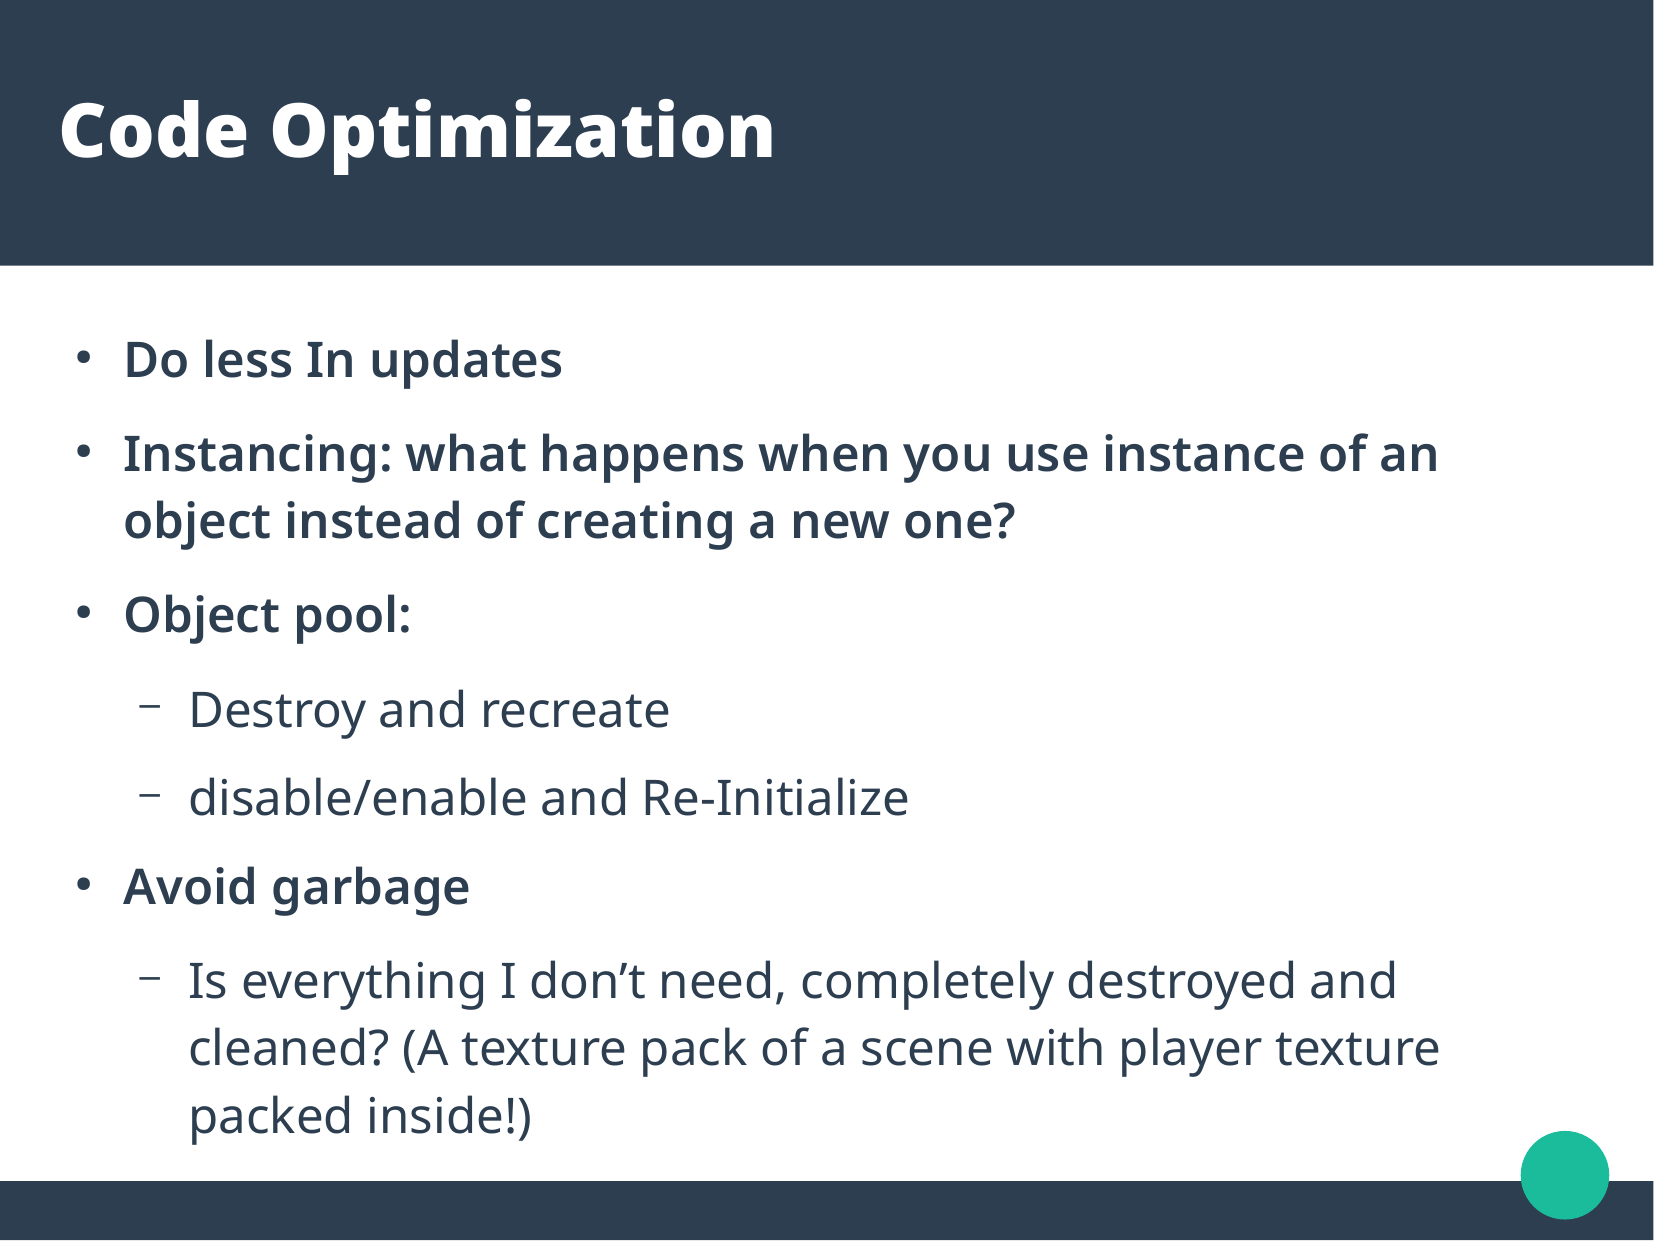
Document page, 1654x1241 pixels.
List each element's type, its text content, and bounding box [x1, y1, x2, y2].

title Code Optimization [59, 49, 1595, 207]
list Do less In updates Instancing: what happens when you use instance of an object instead of creating a new one? Object pool: Destroy and recreate disable/enable and Re-Initialize Avoid garbage Is everything I don’t need, completely destroyed and cleaned? (A texture pack of a scene with player texture packed inside!) [59, 324, 1595, 1152]
